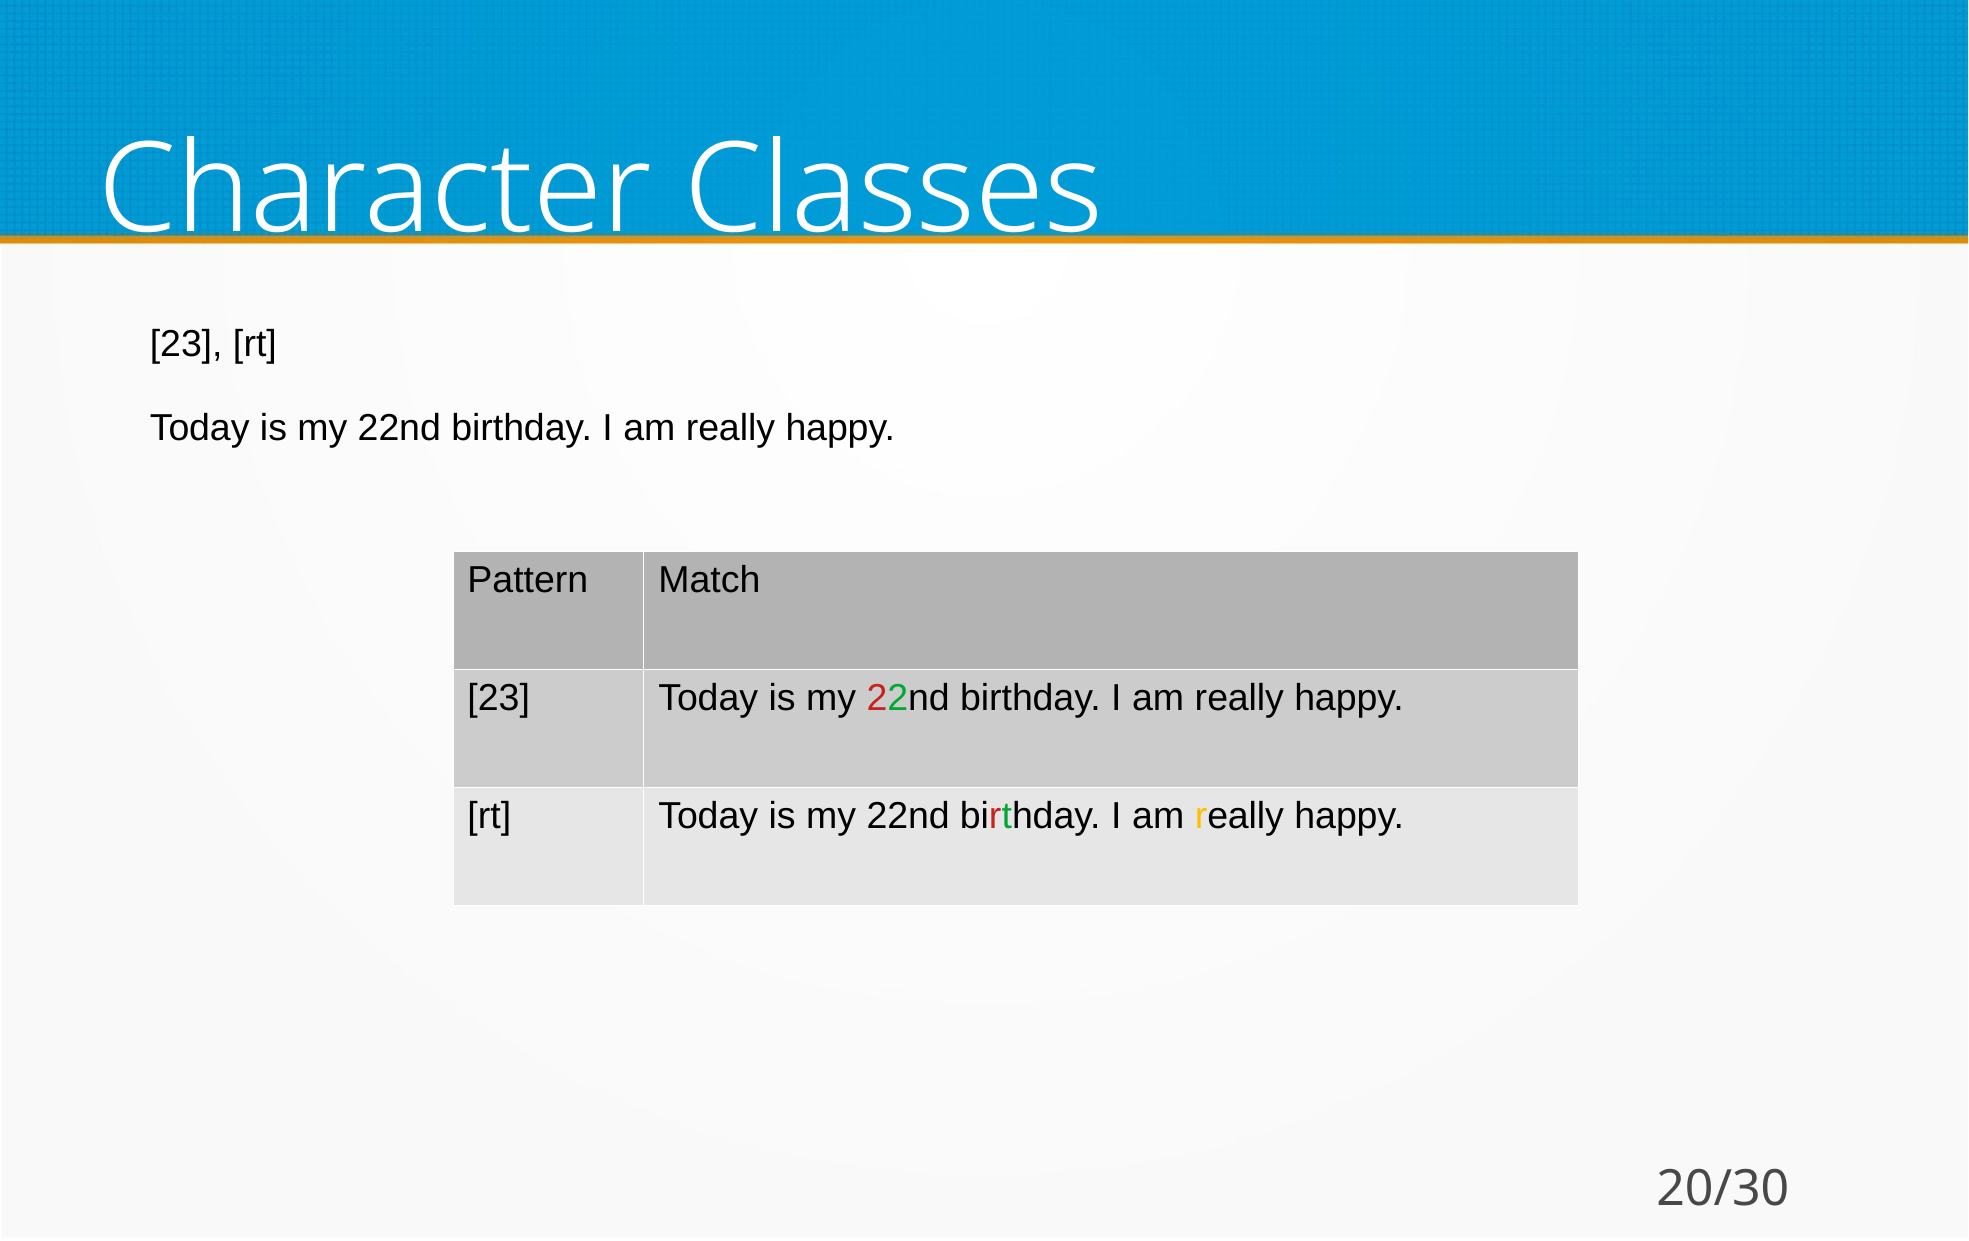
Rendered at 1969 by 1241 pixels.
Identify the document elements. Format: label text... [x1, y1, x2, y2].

text_box [23], [rt] Today is my 22nd birthday. I am really happy. [135, 315, 961, 498]
title Character Classes [98, 49, 1870, 257]
table_cell Today is my 22nd birthday. I am really happy. [644, 670, 1578, 787]
table_header Match [644, 552, 1578, 669]
table_cell Today is my 22nd birthday. I am really happy. [644, 788, 1578, 905]
table_cell [rt] [454, 788, 643, 905]
table_header Pattern [454, 552, 643, 669]
picture [0, 233, 1969, 1241]
table_cell [23] [454, 670, 643, 787]
